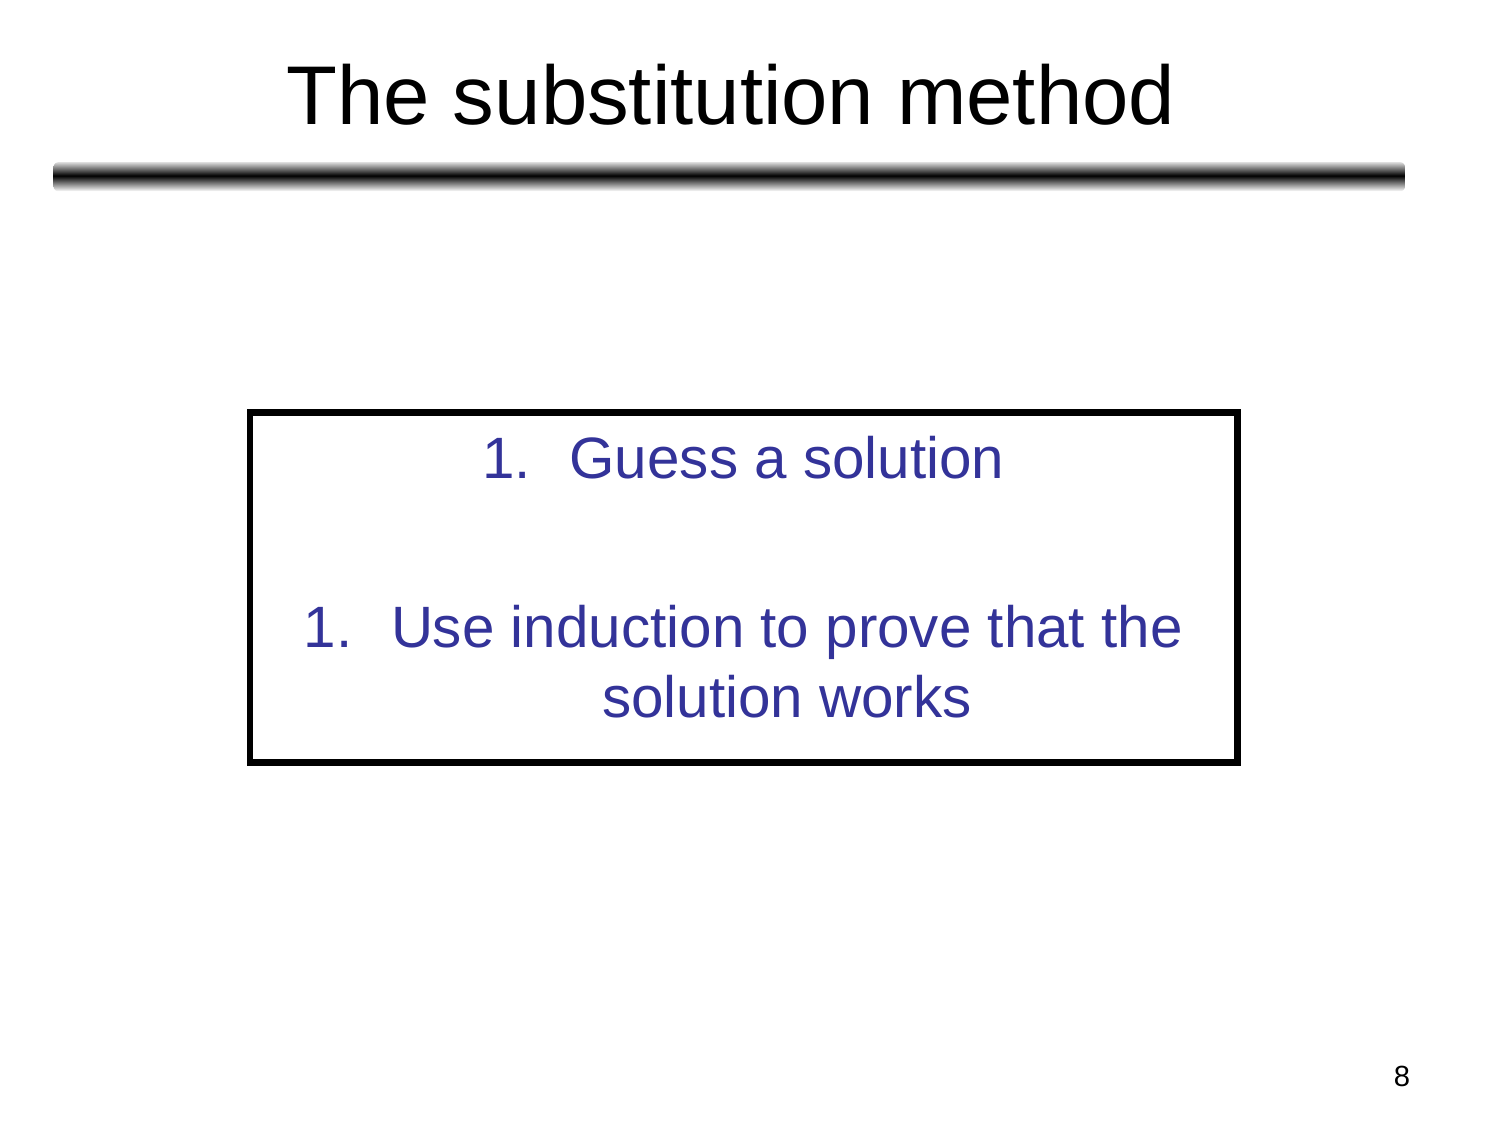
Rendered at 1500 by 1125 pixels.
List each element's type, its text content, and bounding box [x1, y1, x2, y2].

title The substitution method [55, 16, 1406, 166]
list Guess a solution Use induction to prove that the solution works [249, 412, 1238, 763]
